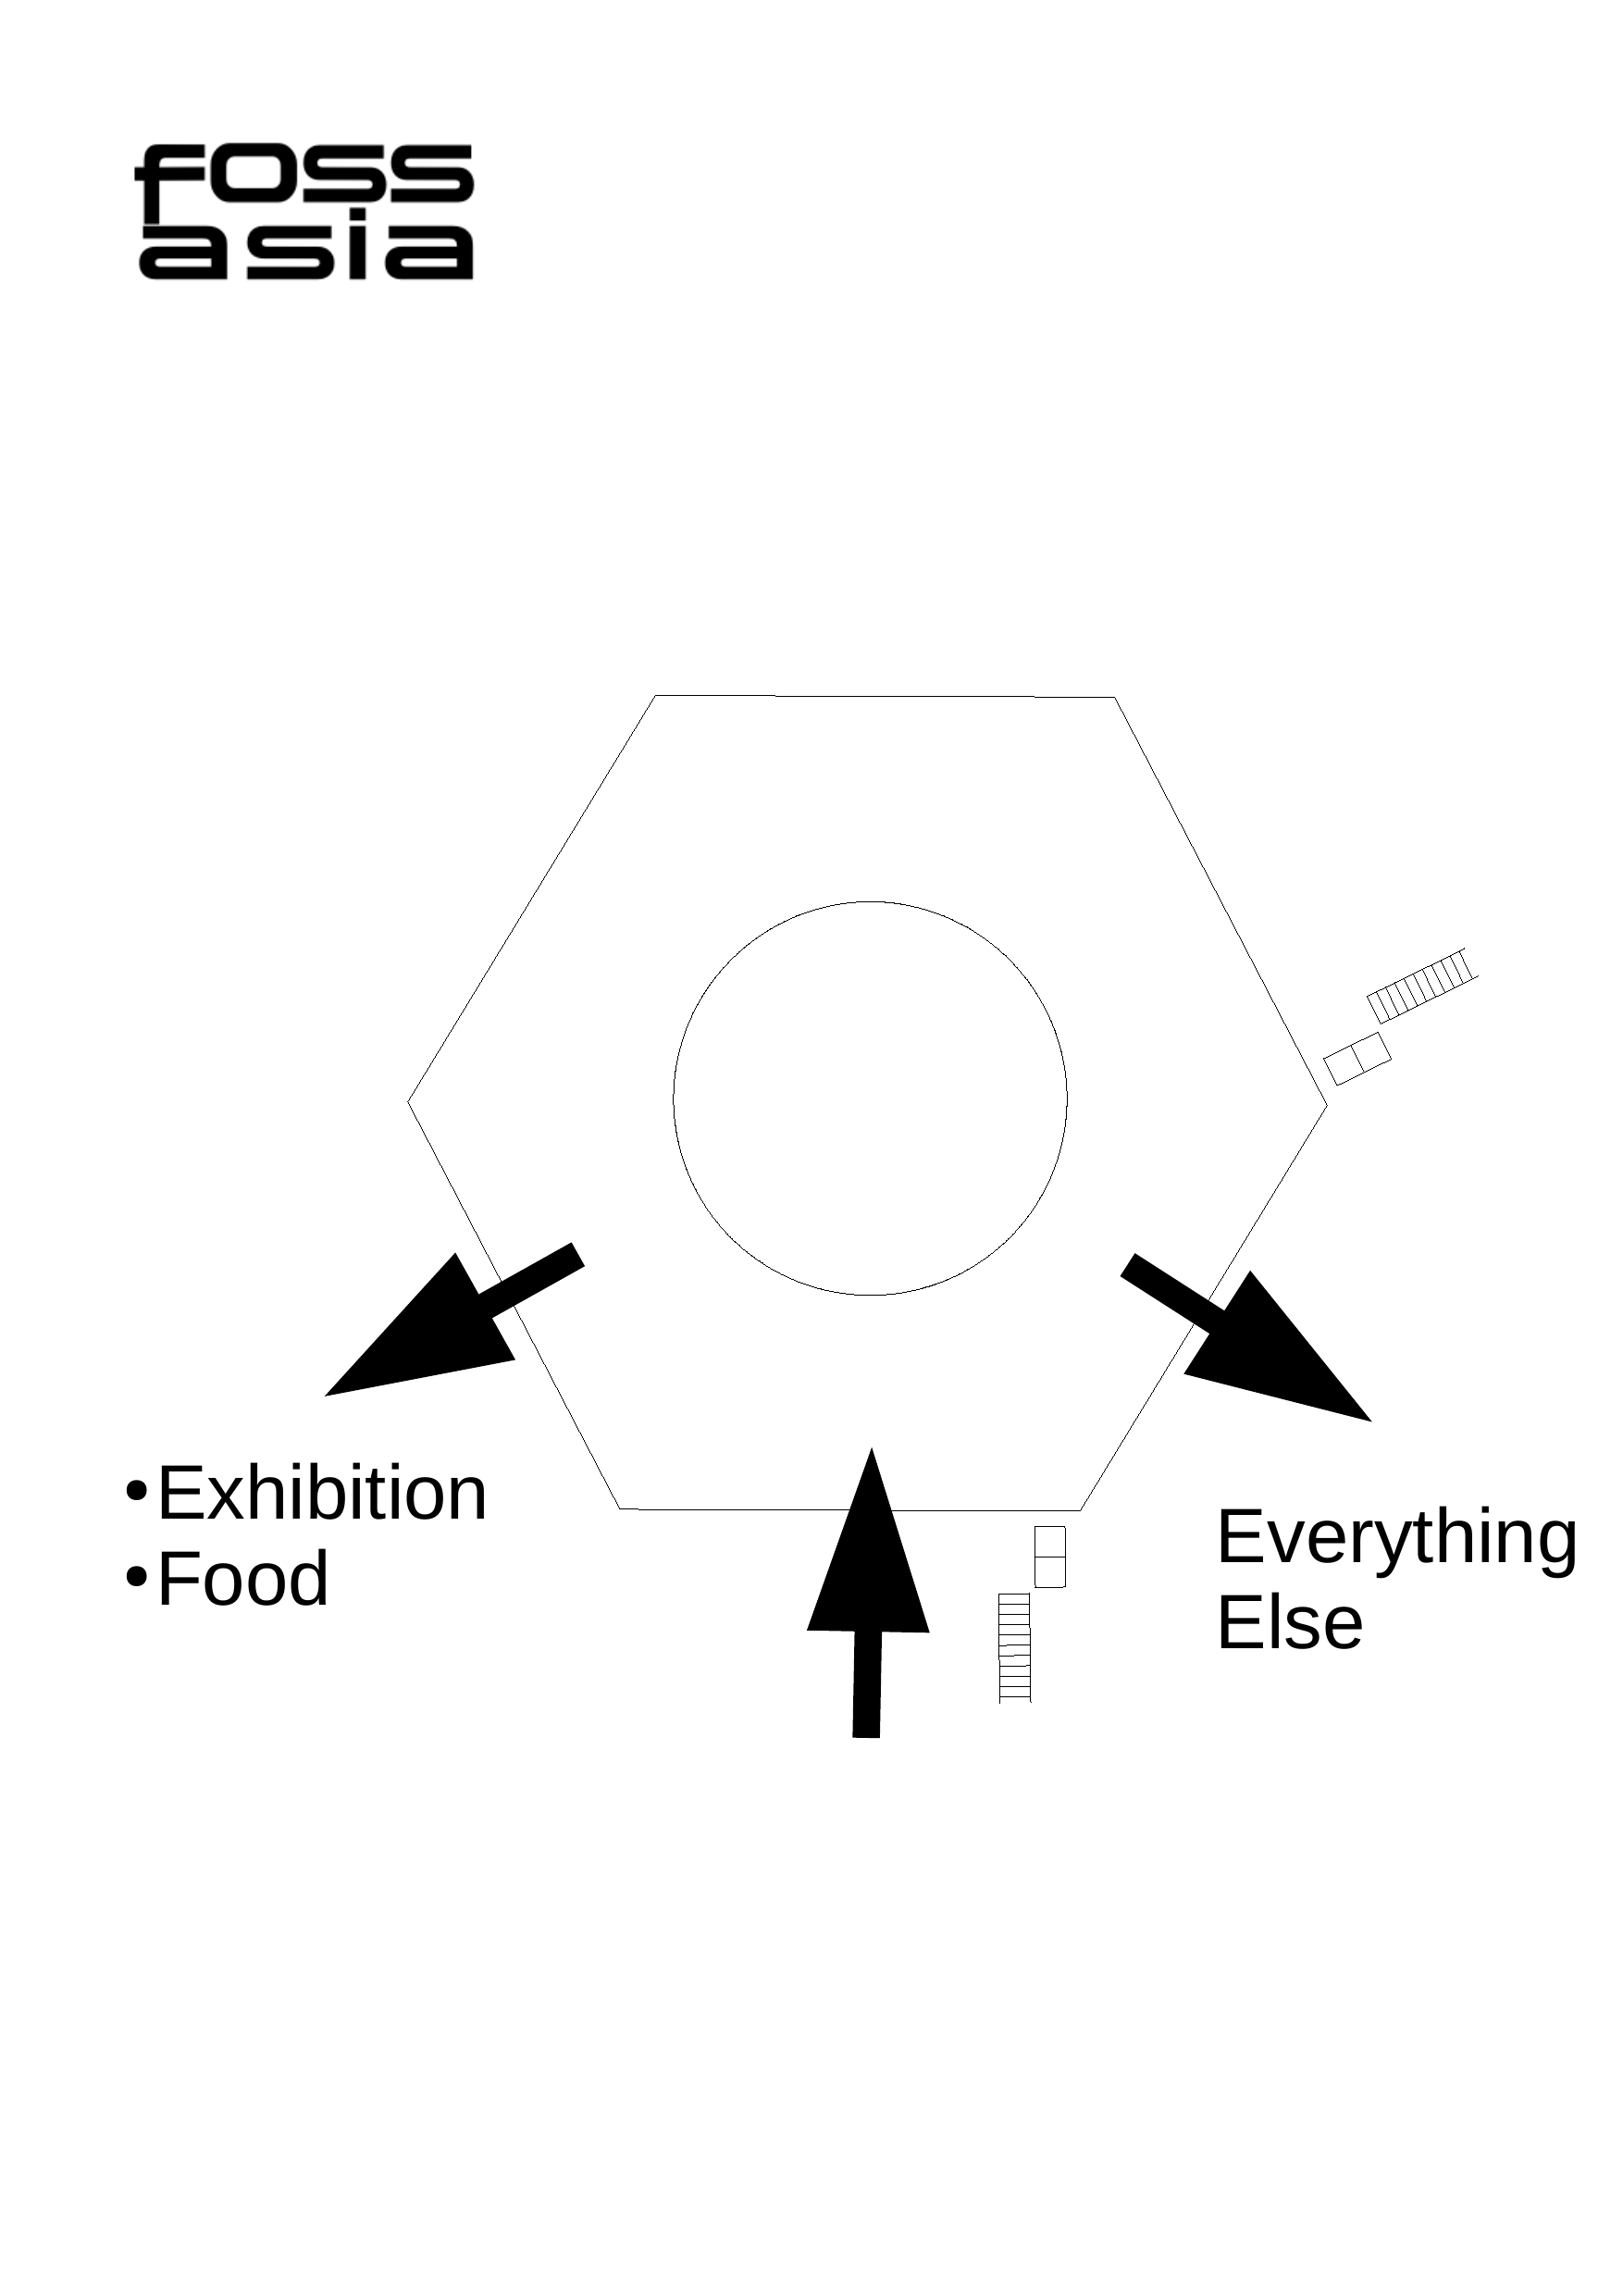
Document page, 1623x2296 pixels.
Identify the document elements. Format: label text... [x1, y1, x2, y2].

text_box [407, 695, 1328, 1511]
text_box Everything Else [1202, 1486, 1594, 1673]
picture [130, 139, 480, 285]
text_box Exhibition Food [109, 1442, 504, 1629]
